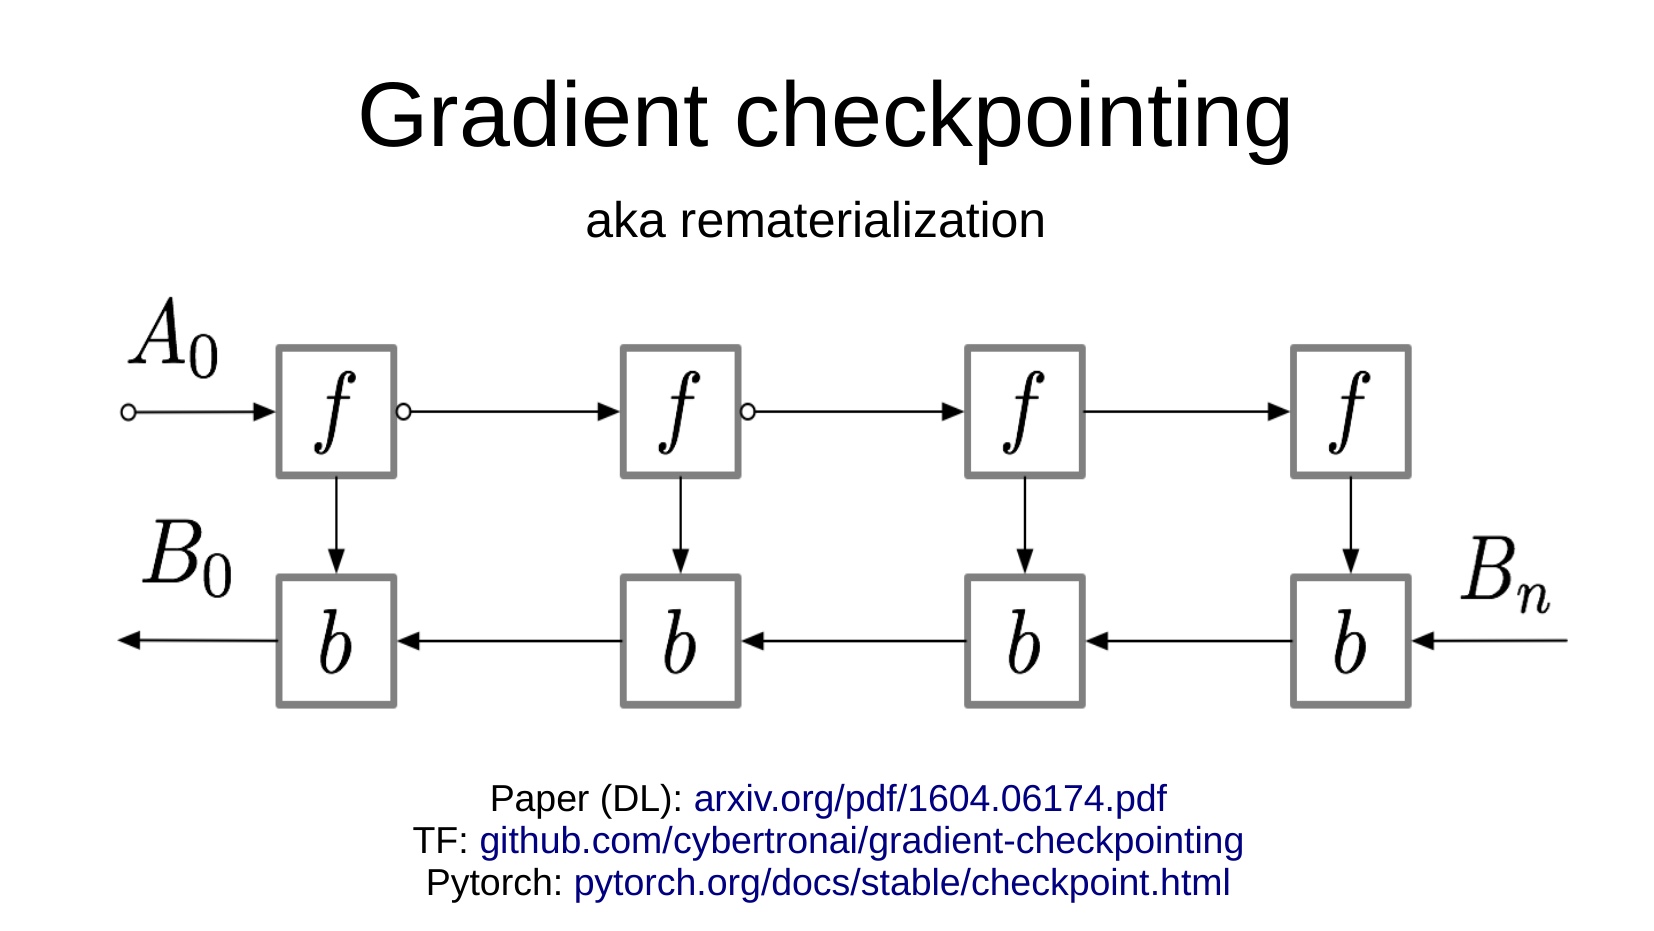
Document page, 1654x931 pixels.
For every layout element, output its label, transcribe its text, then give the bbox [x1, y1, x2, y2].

title Gradient checkpointing [82, 37, 1571, 193]
text_box aka rematerialization [570, 184, 1105, 256]
text_box Paper (DL): arxiv.org/pdf/1604.06174.pdf TF: github.com/cybertronai/gradient-checkpointing Pytorch: pytorch.org/docs/stable/checkpoint.html [374, 770, 1283, 931]
picture [84, 292, 1569, 710]
